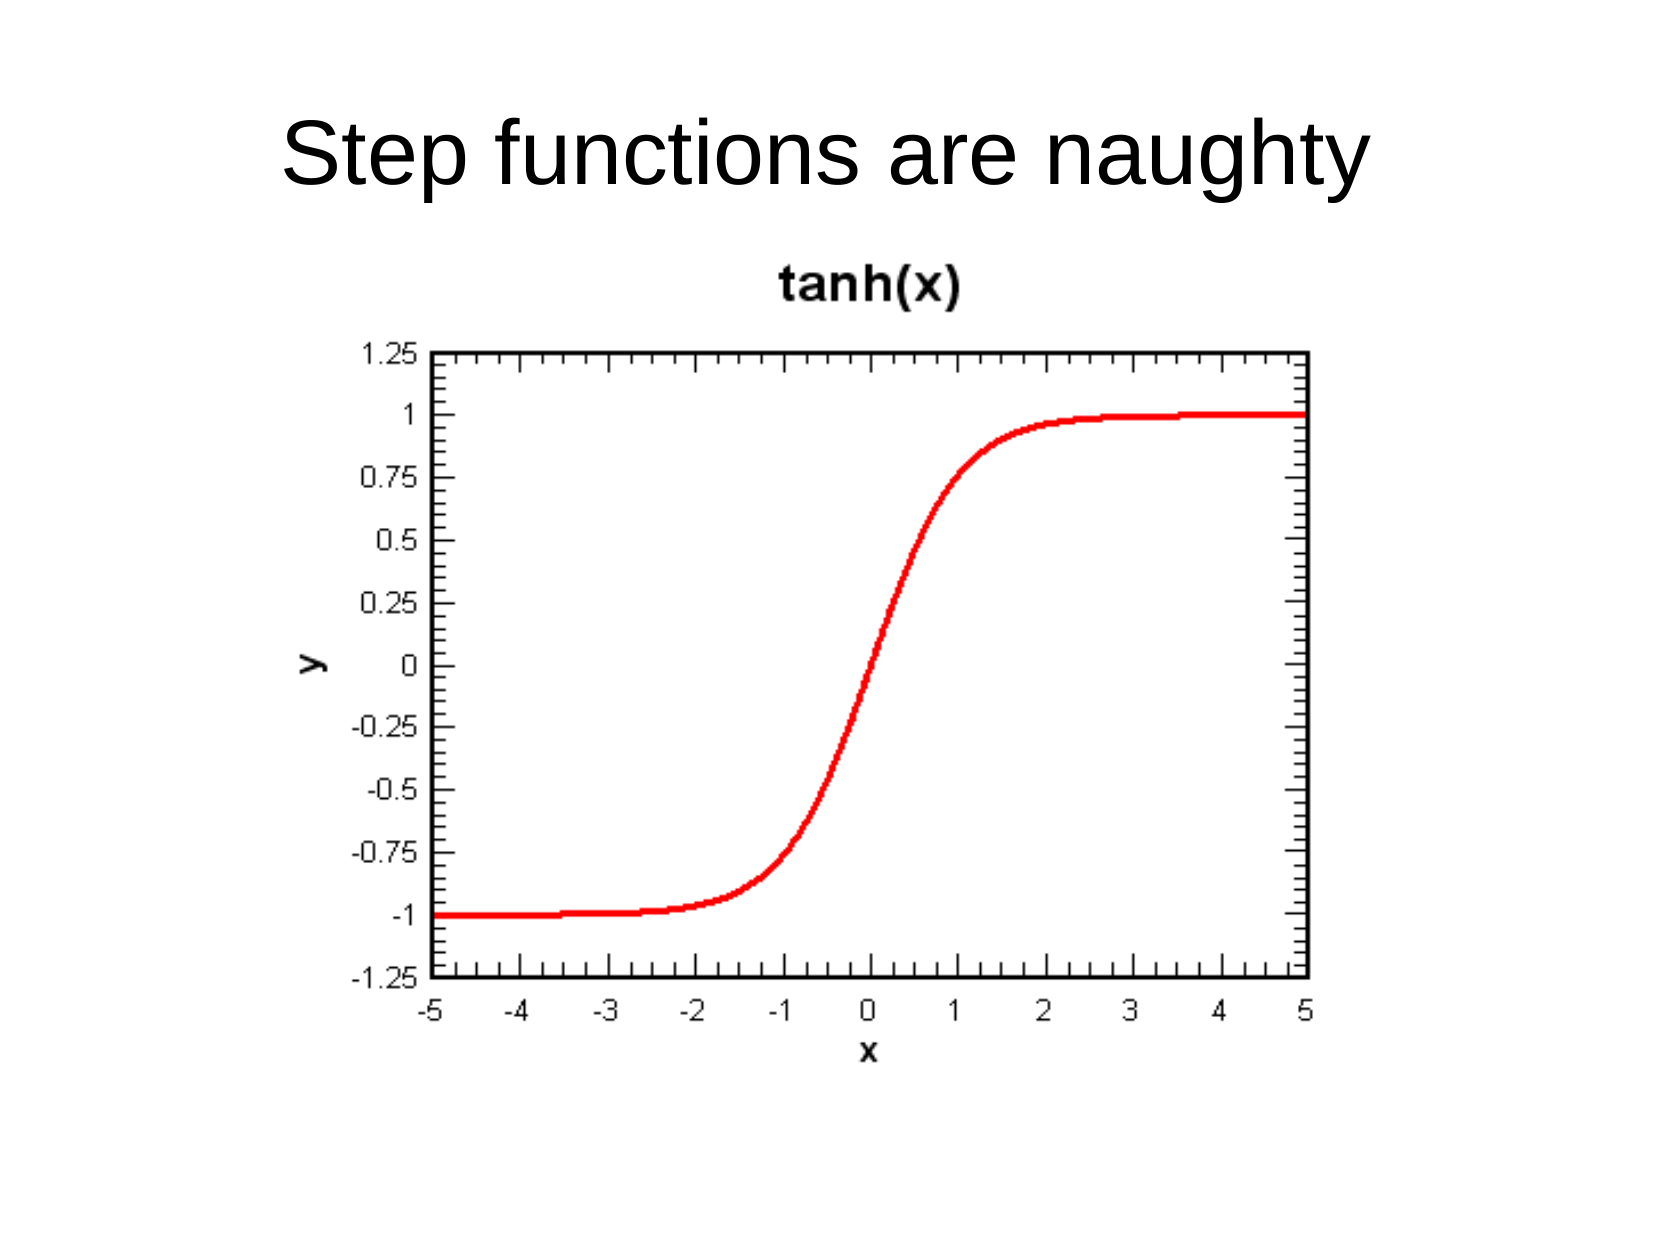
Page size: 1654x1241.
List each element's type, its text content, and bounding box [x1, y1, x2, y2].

picture [264, 230, 1354, 1096]
title Step functions are naughty [82, 49, 1571, 257]
